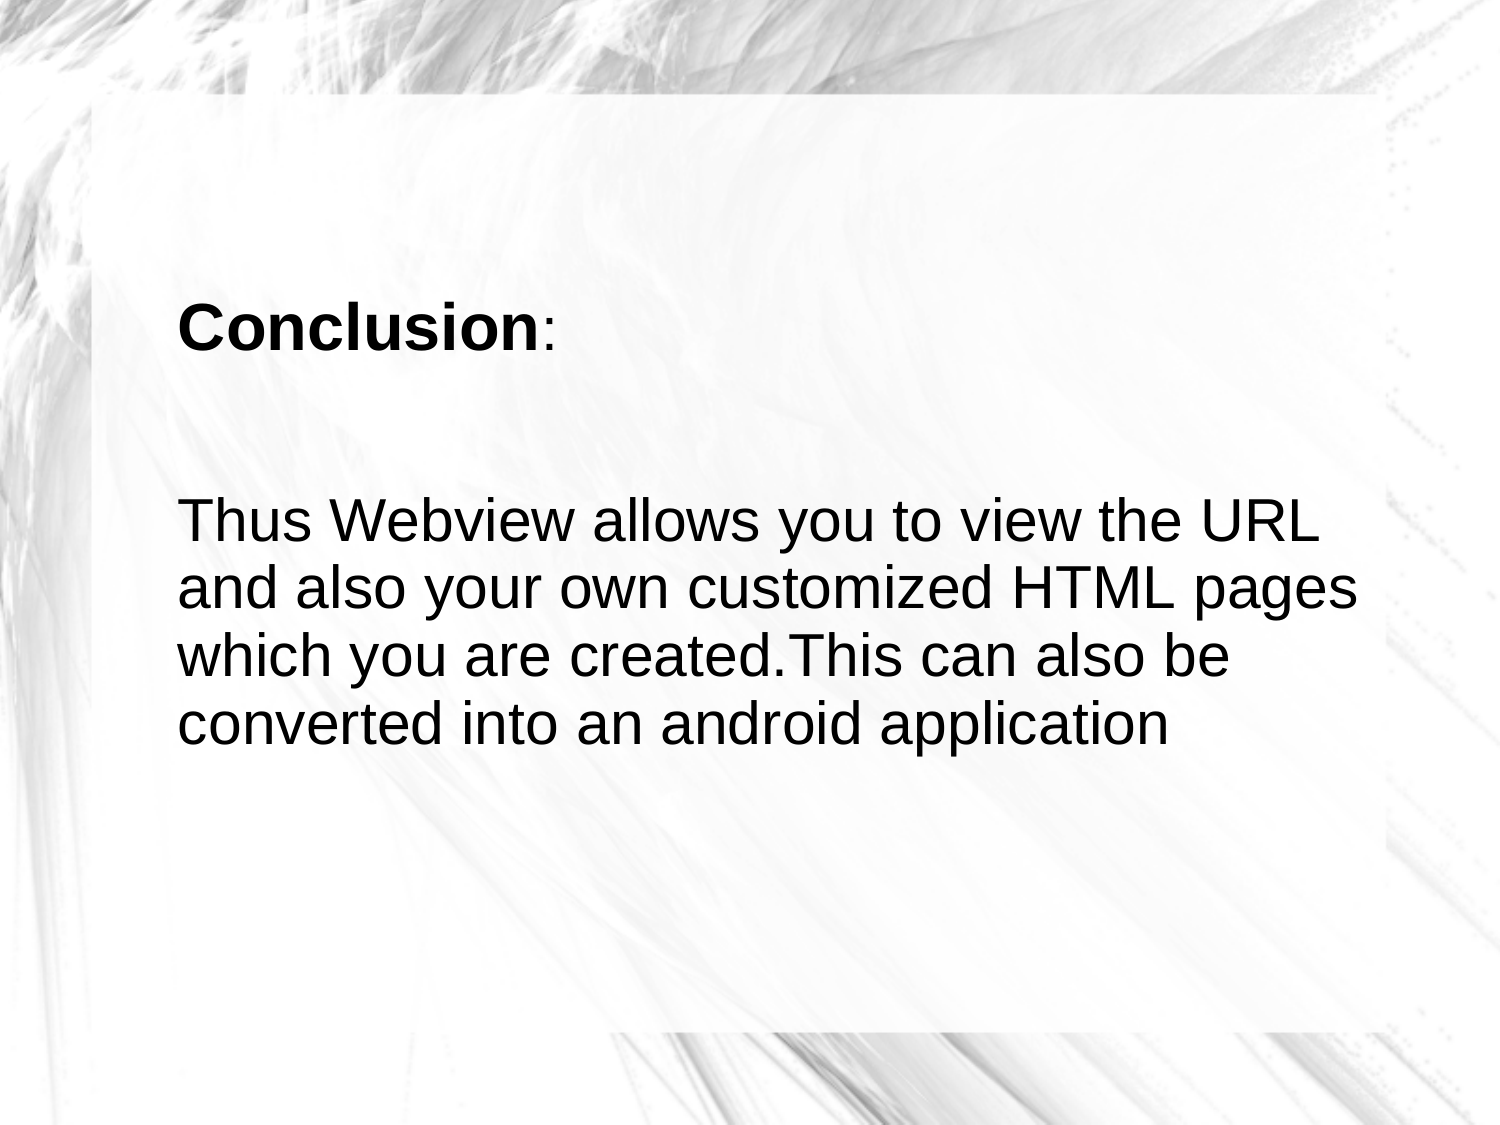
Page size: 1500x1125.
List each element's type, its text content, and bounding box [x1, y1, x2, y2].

picture [0, 0, 1500, 1125]
list Conclusion: Thus Webview allows you to view the URL and also your own customized HTML pages which you are created.This can also be converted into an android application [107, 290, 1425, 858]
